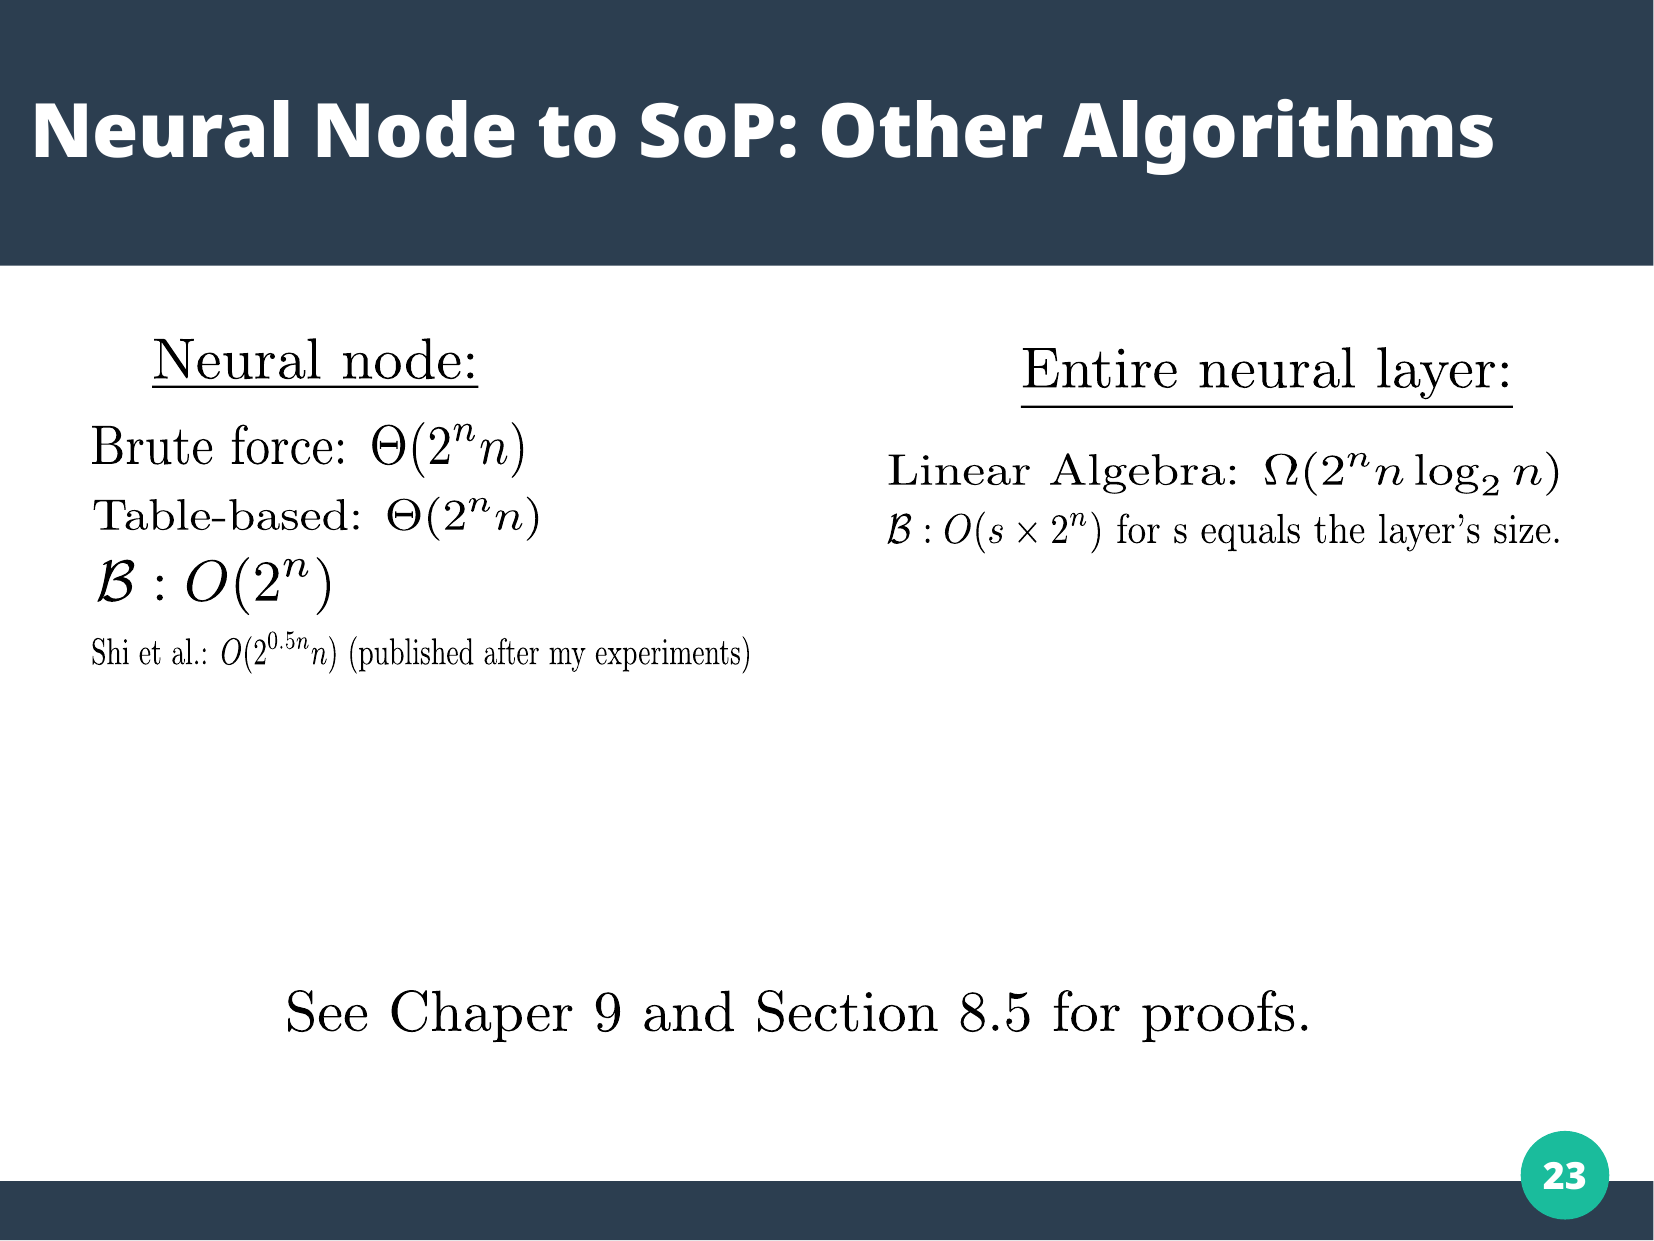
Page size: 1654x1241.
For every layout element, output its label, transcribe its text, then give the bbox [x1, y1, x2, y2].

picture [90, 495, 541, 543]
picture [885, 510, 1561, 556]
picture [88, 420, 526, 481]
picture [885, 450, 1561, 498]
picture [150, 336, 481, 391]
picture [90, 630, 751, 676]
title Neural Node to SoP: Other Algorithms [30, 49, 1651, 207]
picture [285, 990, 1308, 1043]
picture [95, 557, 331, 616]
picture [1018, 345, 1516, 411]
